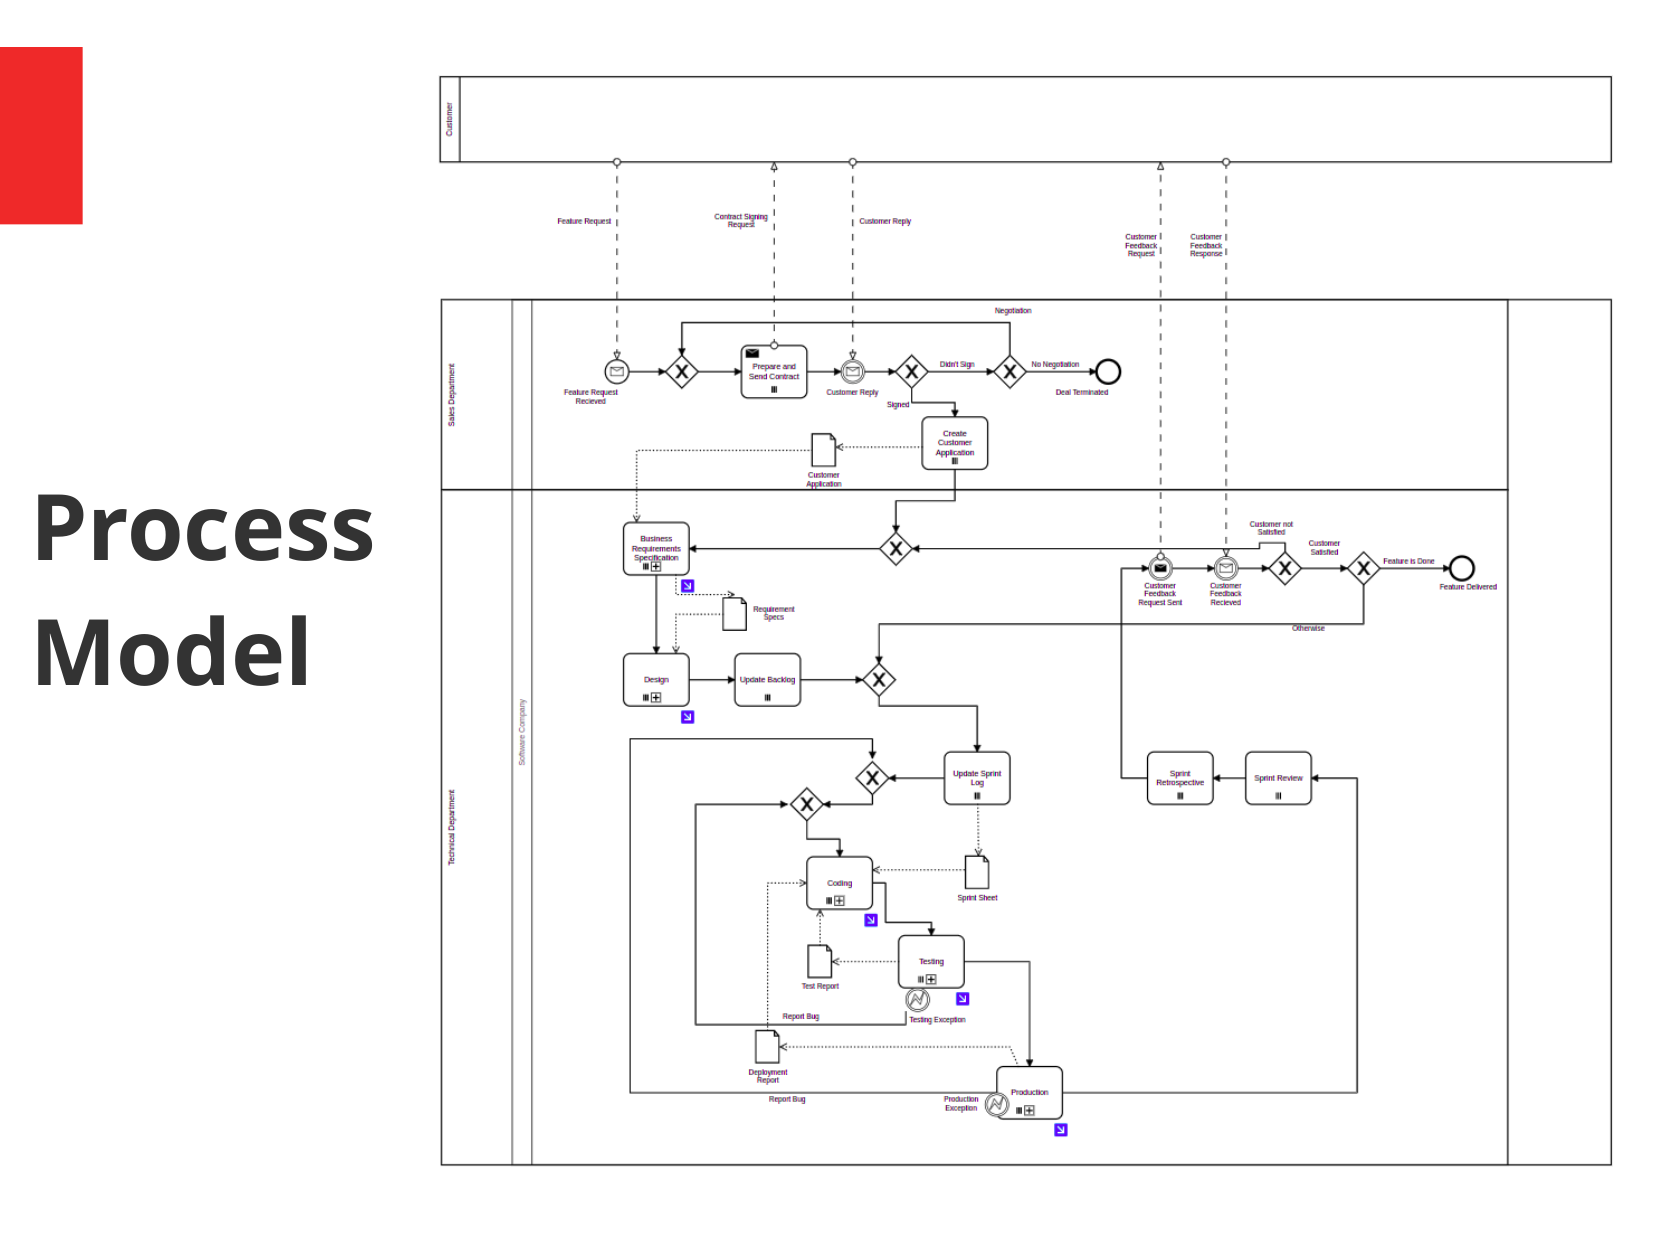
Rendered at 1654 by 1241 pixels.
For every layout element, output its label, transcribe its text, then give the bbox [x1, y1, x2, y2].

picture [405, 74, 1632, 1171]
title Process Model [30, 274, 391, 901]
